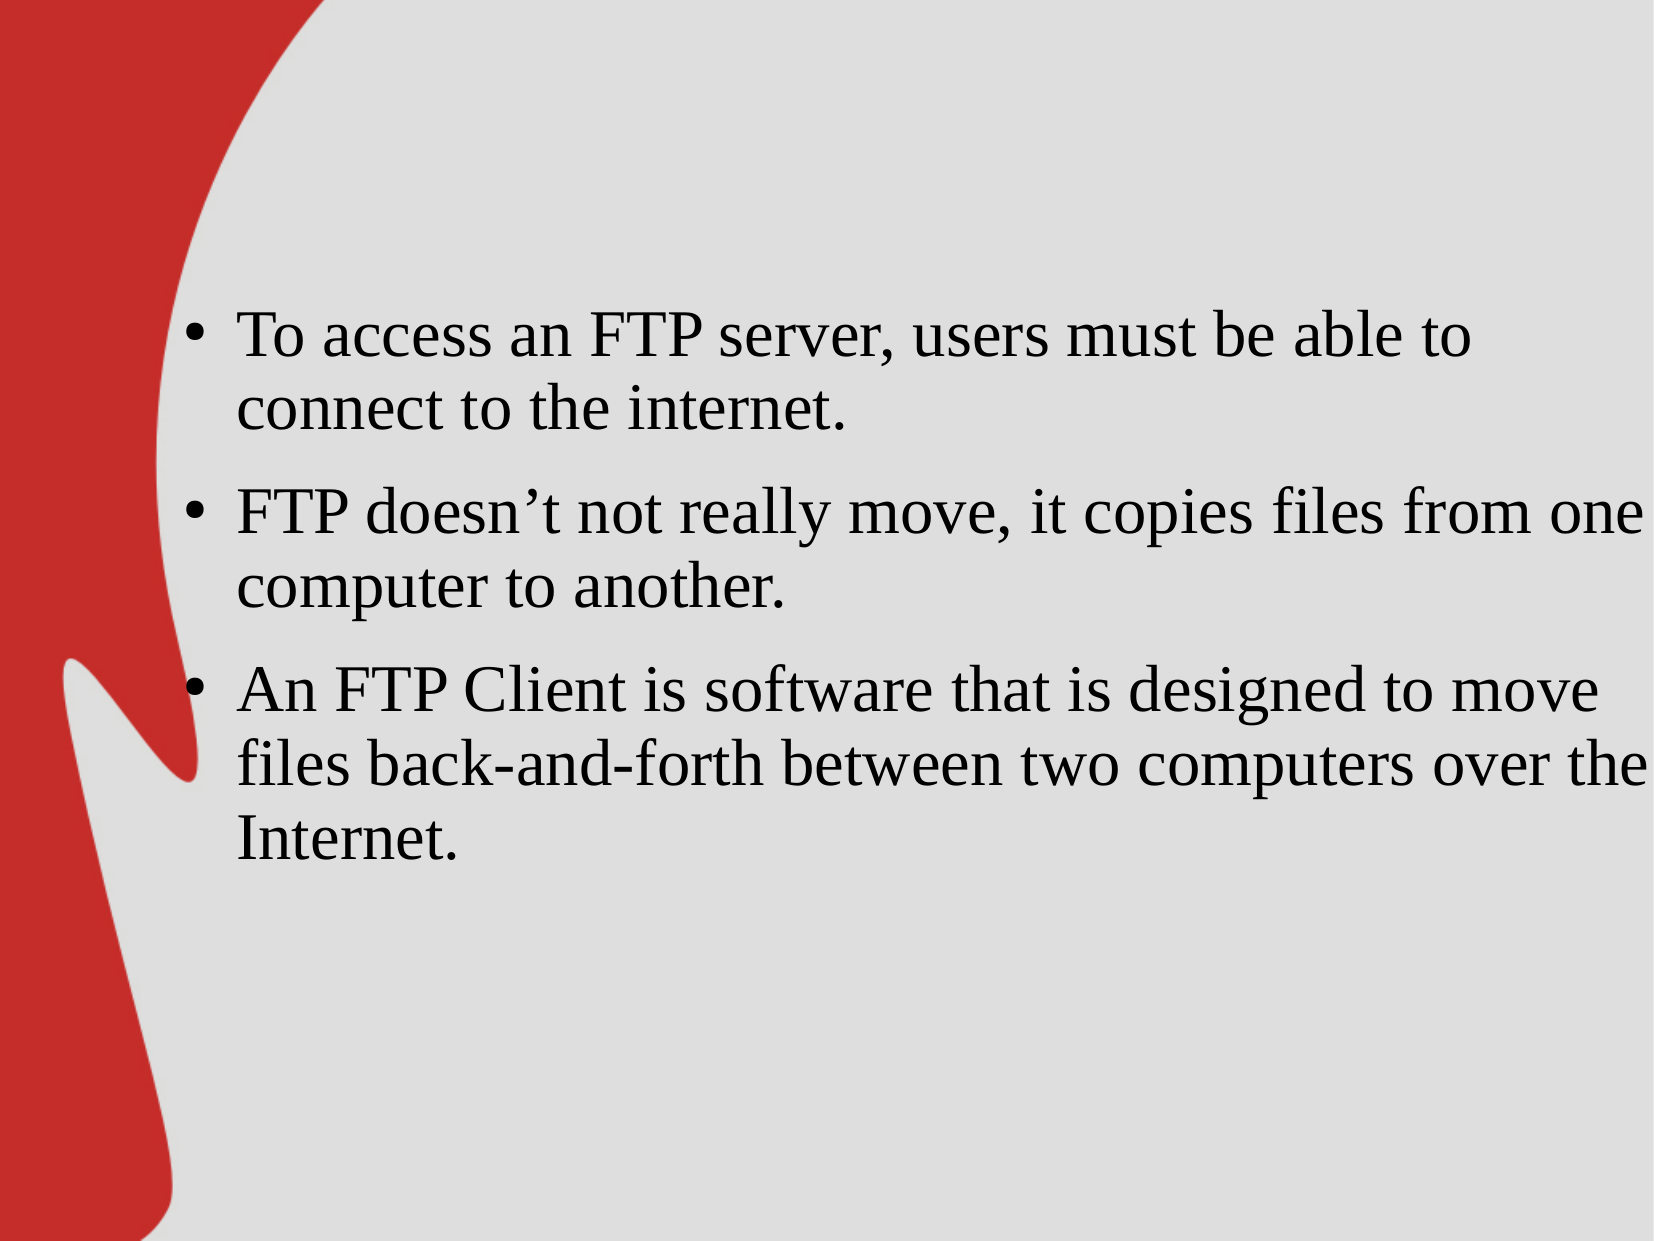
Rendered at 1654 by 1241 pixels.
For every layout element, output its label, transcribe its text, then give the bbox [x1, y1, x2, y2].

picture [0, 0, 1654, 1241]
list To access an FTP server, users must be able to connect to the internet. FTP doesn’t not really move, it copies files from one computer to another. An FTP Client is software that is designed to move files back-and-forth between two computers over the Internet. [165, 296, 1654, 1016]
title [165, 40, 1654, 249]
